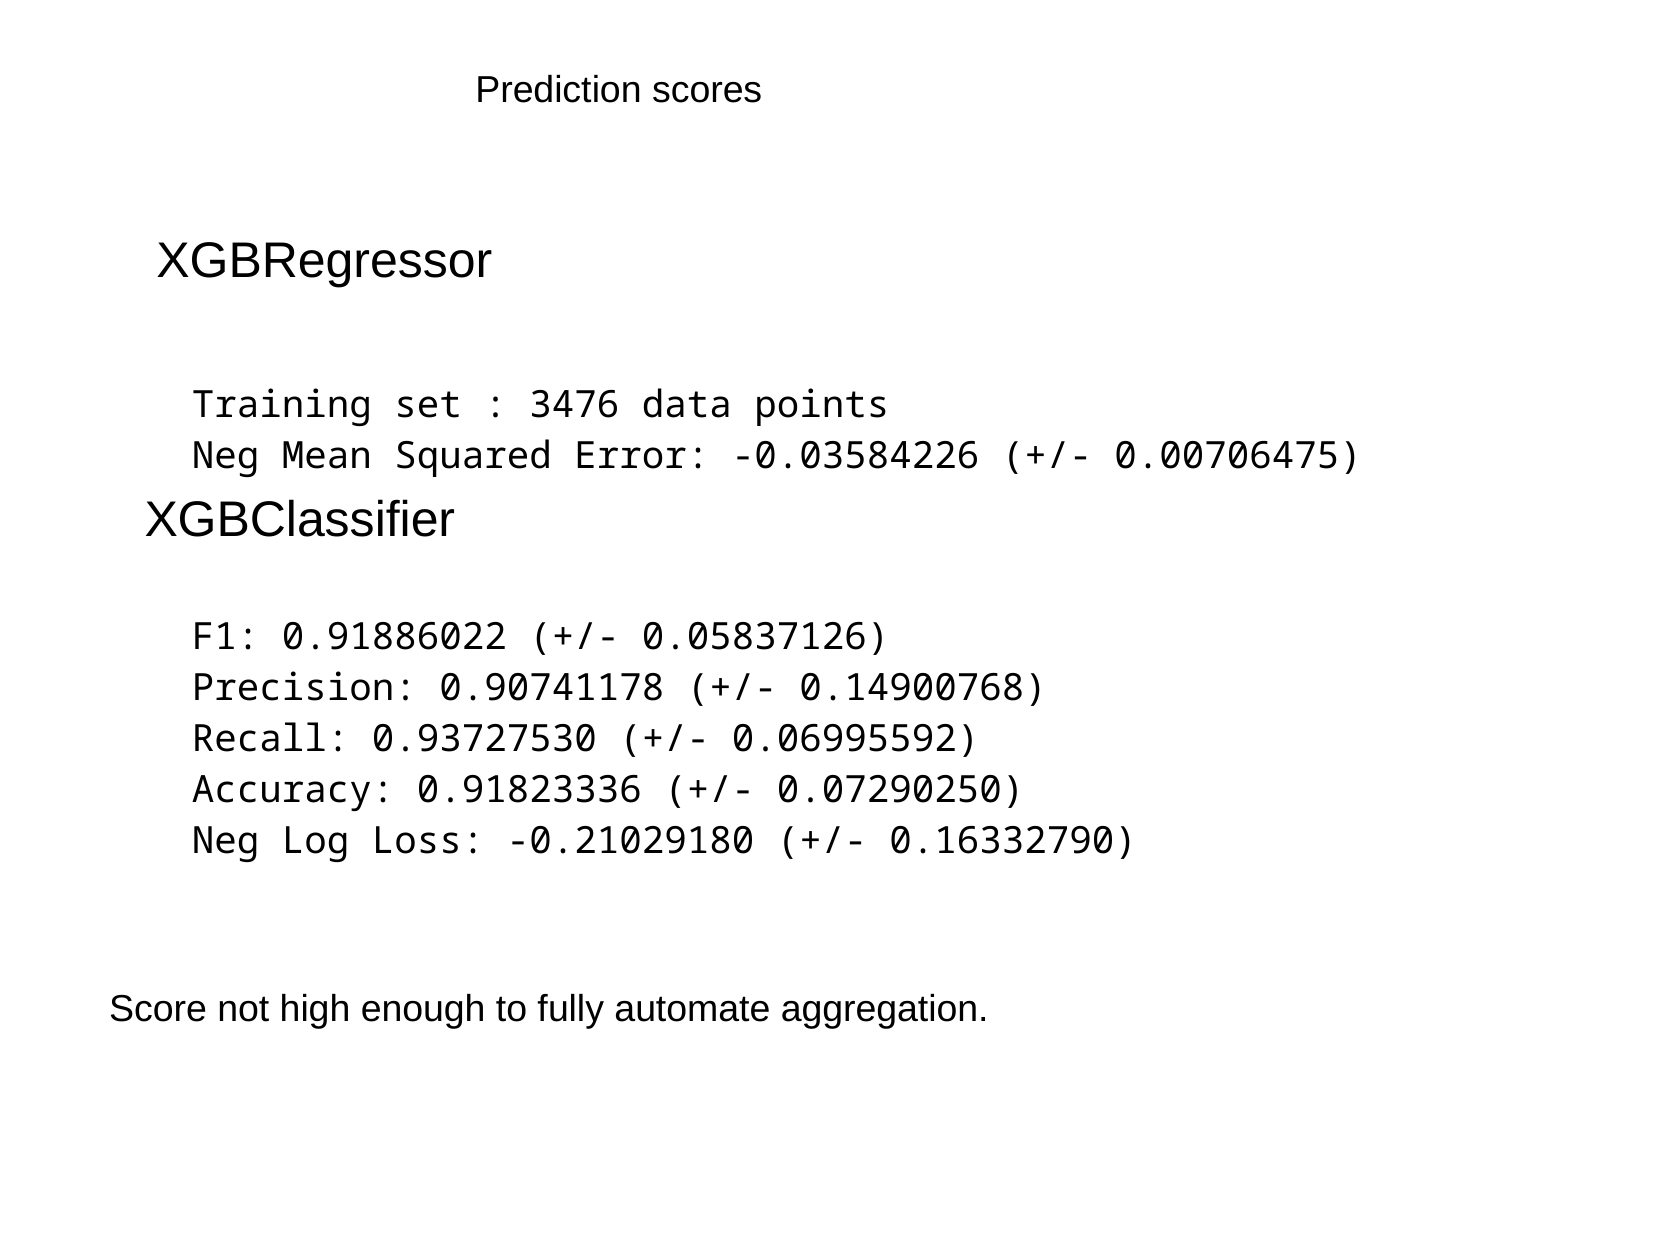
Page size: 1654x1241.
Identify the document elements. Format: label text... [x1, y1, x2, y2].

text_box XGBRegressor [141, 224, 1548, 390]
text_box Training set : 3476 data points Neg Mean Squared Error: -0.03584226 (+/- 0.00706475) [177, 319, 1524, 484]
text_box F1: 0.91886022 (+/- 0.05837126) Precision: 0.90741178 (+/- 0.14900768) Recall: 0.93727530 (+/- 0.06995592) Accuracy: 0.91823336 (+/- 0.07290250) Neg Log Loss: -0.21029180 (+/- 0.16332790) [177, 602, 1524, 922]
text_box XGBClassifier [129, 484, 1536, 650]
text_box Score not high enough to fully automate aggregation. [94, 980, 1004, 1038]
text_box Prediction scores [460, 61, 1133, 119]
